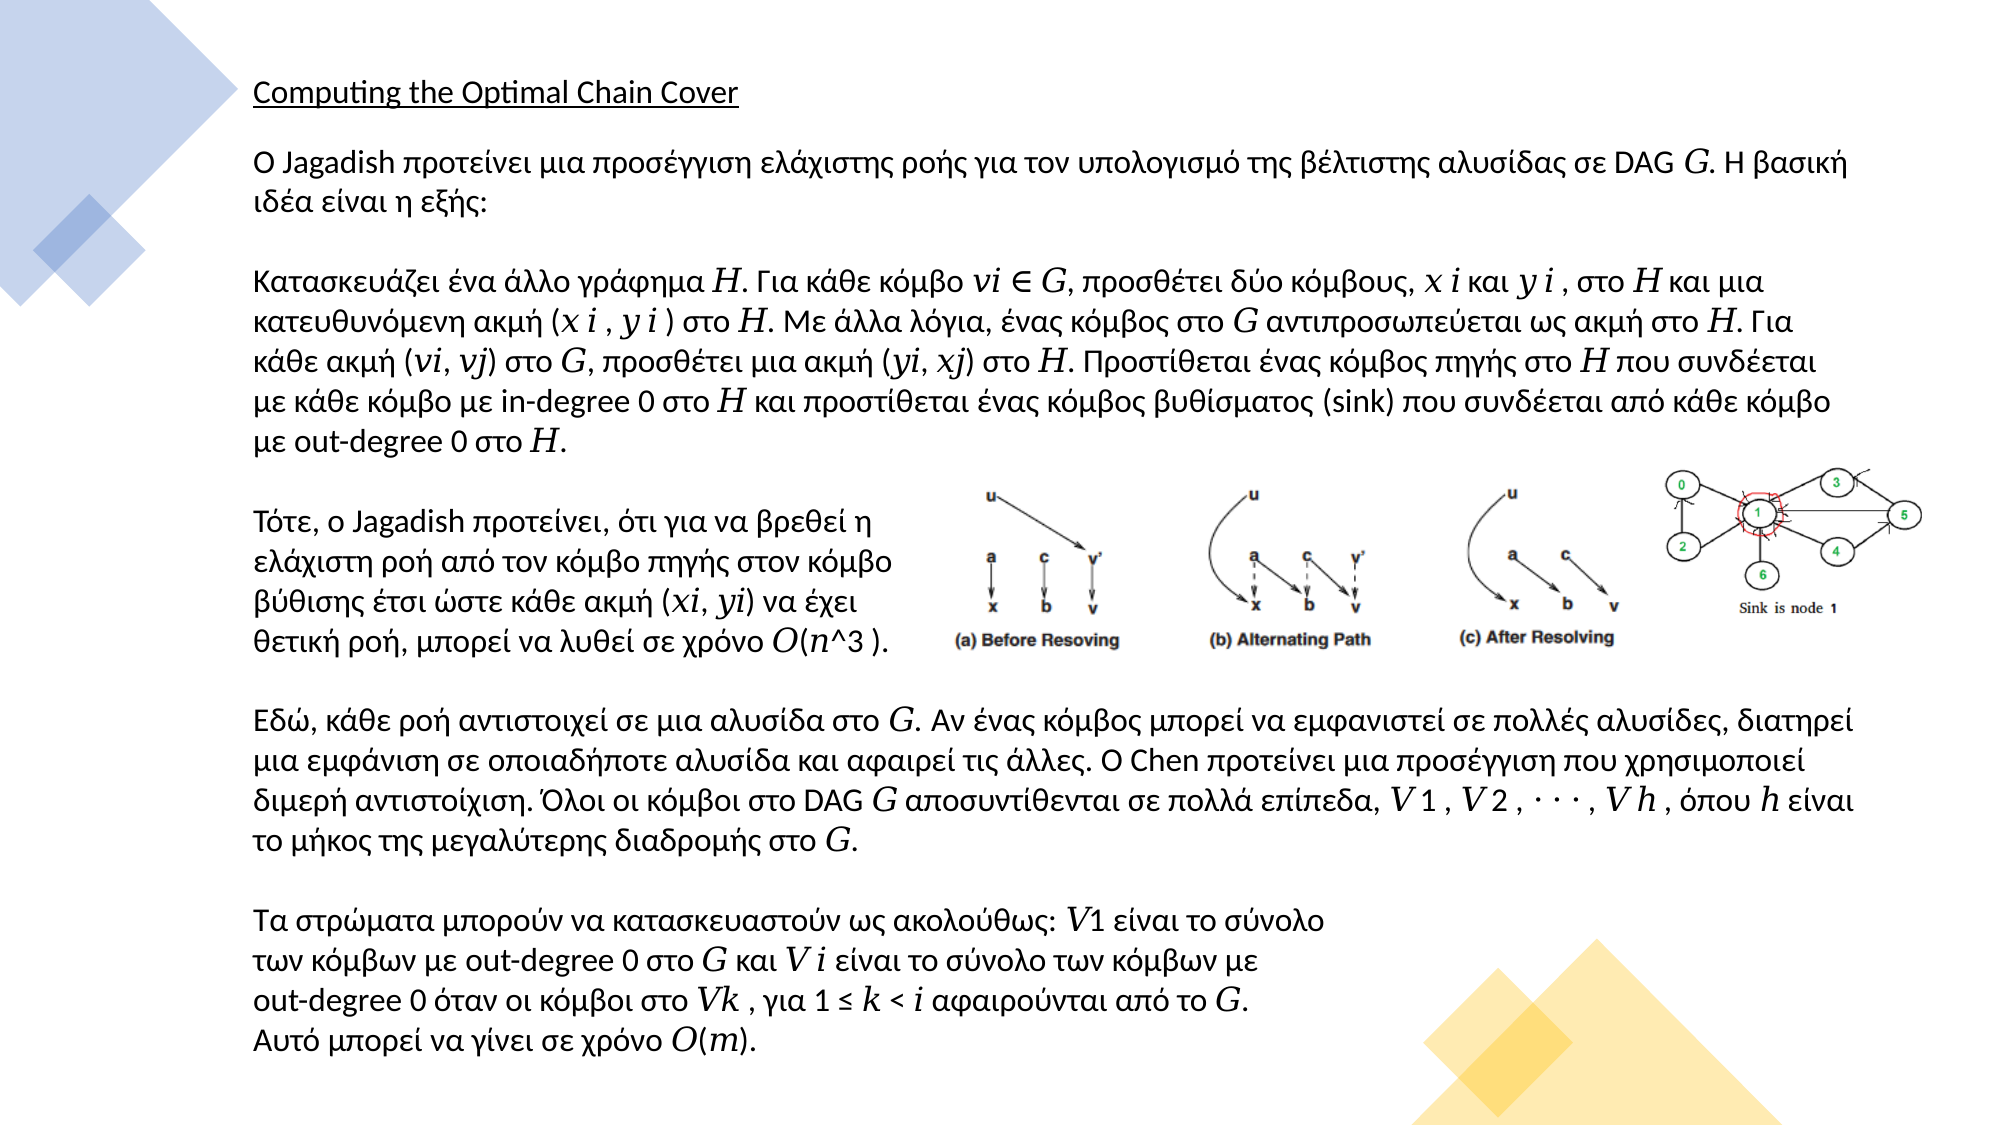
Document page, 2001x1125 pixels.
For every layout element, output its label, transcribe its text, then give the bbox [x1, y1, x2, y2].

picture [1660, 459, 1924, 616]
picture [944, 469, 1633, 656]
text_box Computing the Optimal Chain Cover [238, 63, 1239, 119]
text_box Ο Jagadish προτείνει μια προσέγγιση ελάχιστης ροής για τον υπολογισμό της βέλτιστης αλυσίδας σε DAG 𝐺. Η βασική ιδέα είναι η εξής: Κατασκευάζει ένα άλλο γράφημα 𝐻. Για κάθε κόμβο 𝑣𝑖 ∈ 𝐺, προσθέτει δύο κόμβους, 𝑥 𝑖 και 𝑦 𝑖 , στο 𝐻 και μια κατευθυνόμενη ακμή (𝑥 𝑖 , 𝑦 𝑖 ) στο 𝐻. Με άλλα λόγια, ένας κόμβος στο 𝐺 αντιπροσωπεύεται ως ακμή στο 𝐻. Για κάθε ακμή (𝑣𝑖, 𝑣𝑗) στο 𝐺, προσθέτει μια ακμή (𝑦𝑖, 𝑥𝑗) στο 𝐻. Προστίθεται ένας κόμβος πηγής στο 𝐻 που συνδέεται με κάθε κόμβο με in-degree 0 στο 𝐻 και προστίθεται ένας κόμβος βυθίσματος (sink) που συνδέεται από κάθε κόμβο με out-degree 0 στο 𝐻. Τότε, ο Jagadish προτείνει, ότι για να βρεθεί η ελάχιστη ροή από τον κόμβο πηγής στον κόμβο βύθισης έτσι ώστε κάθε ακμή (𝑥𝑖, 𝑦𝑖) να έχει θετική ροή, μπορεί να λυθεί σε χρόνο 𝑂(𝑛^3 ). Εδώ, κάθε ροή αντιστοιχεί σε μια αλυσίδα στο 𝐺. Αν ένας κόμβος μπορεί να εμφανιστεί σε πολλές αλυσίδες, διατηρεί μια εμφάνιση σε οποιαδήποτε αλυσίδα και αφαιρεί τις άλλες. Ο Chen προτείνει μια προσέγγιση που χρησιμοποιεί διμερή αντιστοίχιση. Όλοι οι κόμβοι στο DAG 𝐺 αποσυντίθενται σε πολλά επίπεδα, 𝑉 1 , 𝑉 2 , ⋅ ⋅ ⋅ , 𝑉 ℎ , όπου ℎ είναι το μήκος της μεγαλύτερης διαδρομής στο 𝐺. Τα στρώματα μπορούν να κατασκευαστούν ως ακολούθως: 𝑉1 είναι το σύνολο των κόμβων με out-degree 0 στο 𝐺 και 𝑉 𝑖 είναι το σύνολο των κόμβων με out-degree 0 όταν οι κόμβοι στο 𝑉𝑘 , για 1 ≤ 𝑘 < 𝑖 αφαιρούνται από το 𝐺. Αυτό μπορεί να γίνει σε χρόνο 𝑂(𝑚). [238, 132, 1873, 1077]
text_box [0, 0, 2000, 1125]
